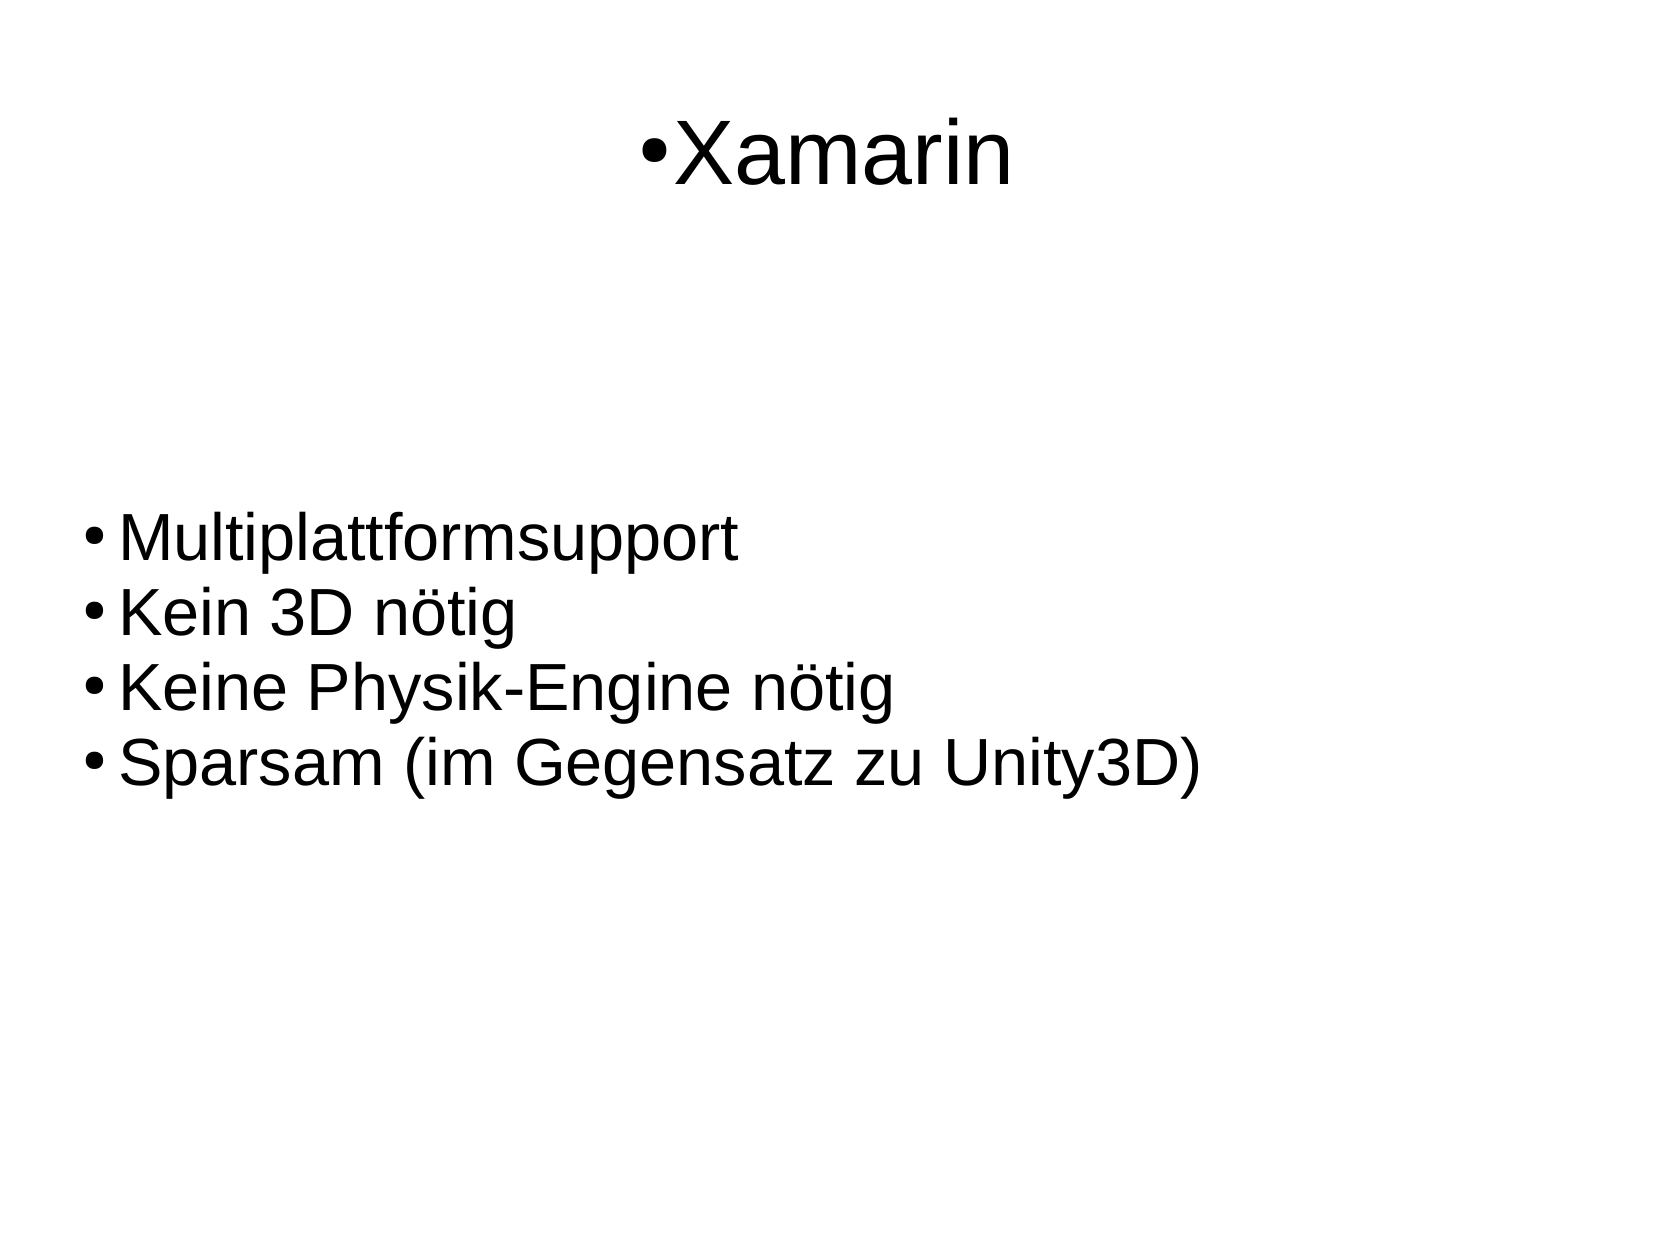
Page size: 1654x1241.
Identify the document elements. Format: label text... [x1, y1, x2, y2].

subtitle Multiplattformsupport Kein 3D nötig Keine Physik-Engine nötig Sparsam (im Gegensatz zu Unity3D) [82, 290, 1571, 1010]
title Xamarin [82, 49, 1571, 257]
